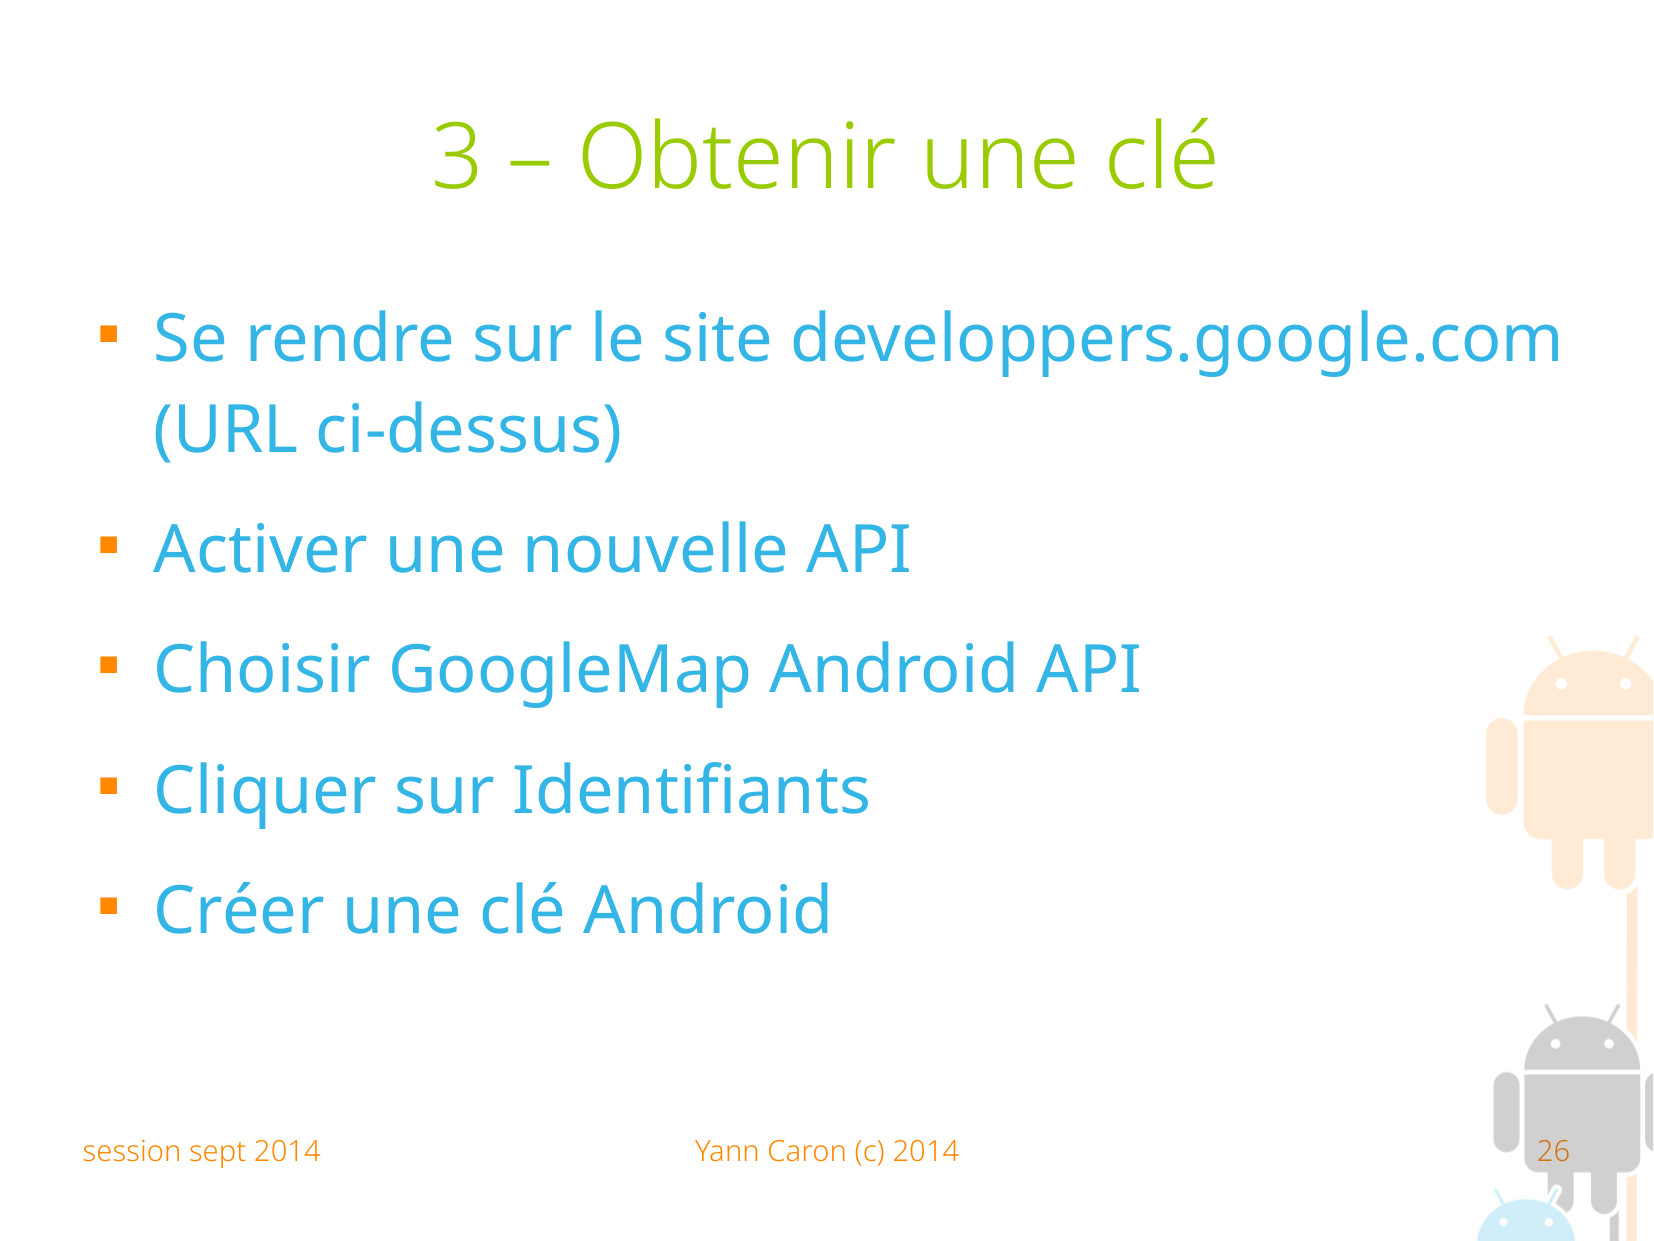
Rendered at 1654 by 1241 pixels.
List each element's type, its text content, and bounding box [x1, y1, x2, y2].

list Se rendre sur le site developpers.google.com (URL ci-dessus) Activer une nouvelle API Choisir GoogleMap Android API Cliquer sur Identifiants Créer une clé Android [82, 290, 1571, 1010]
picture [240, 423, 1654, 1241]
title 3 – Obtenir une clé [82, 49, 1571, 257]
